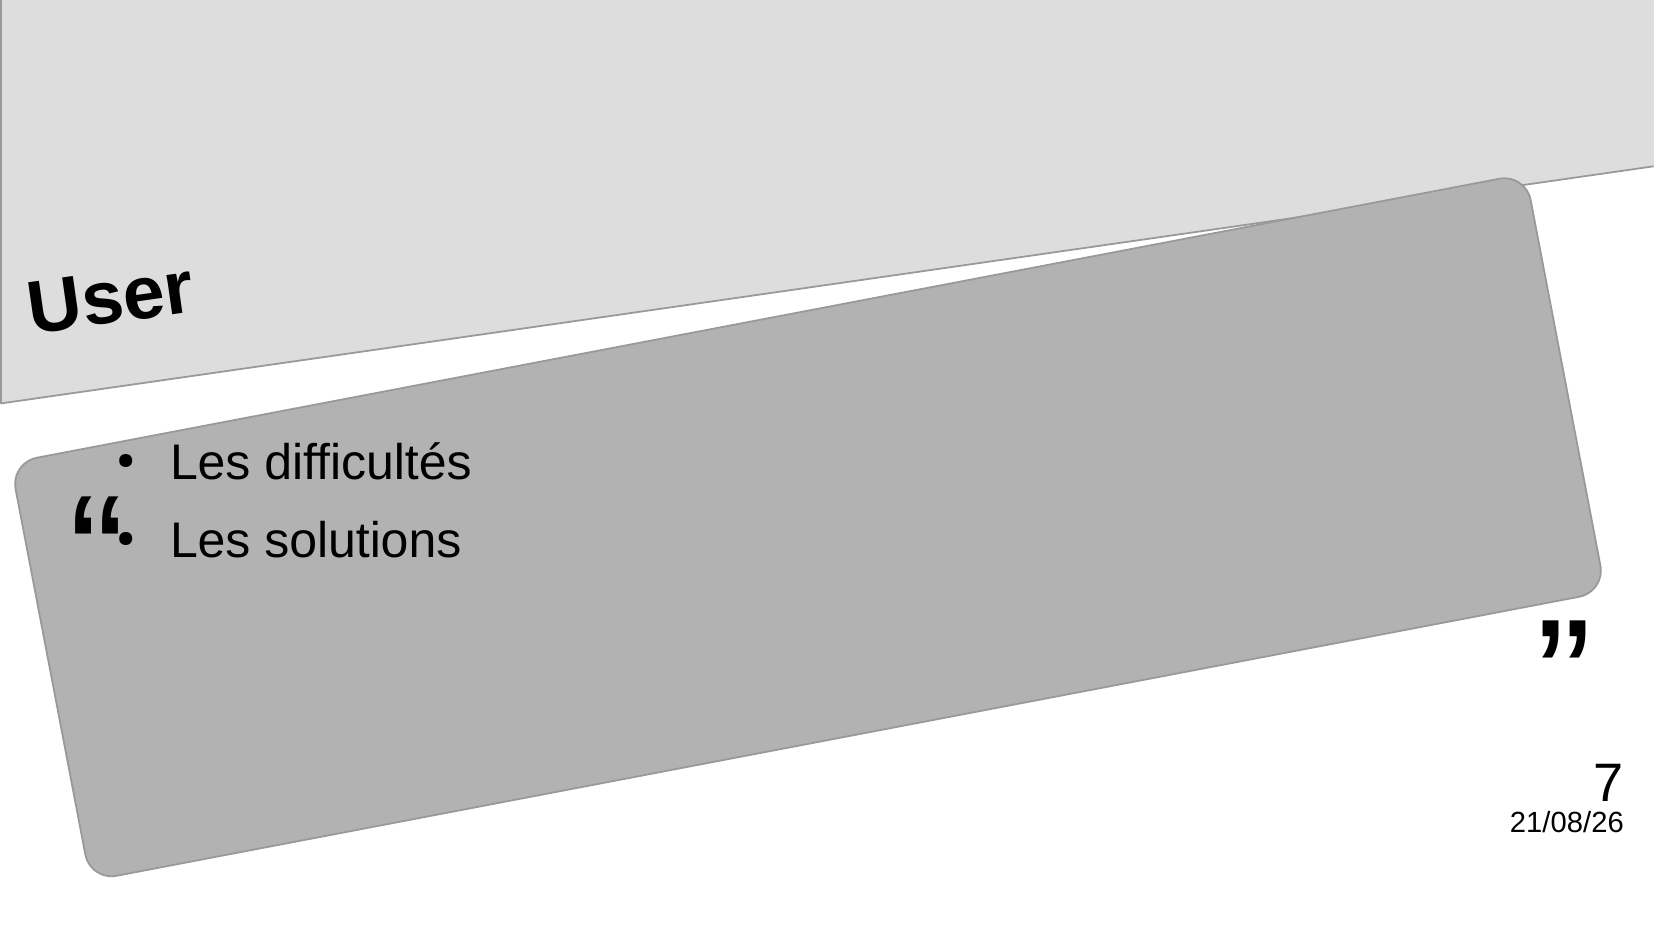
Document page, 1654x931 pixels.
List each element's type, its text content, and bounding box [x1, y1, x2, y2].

title User [16, 21, 1501, 387]
list Les difficultés Les solutions [99, 434, 1555, 789]
